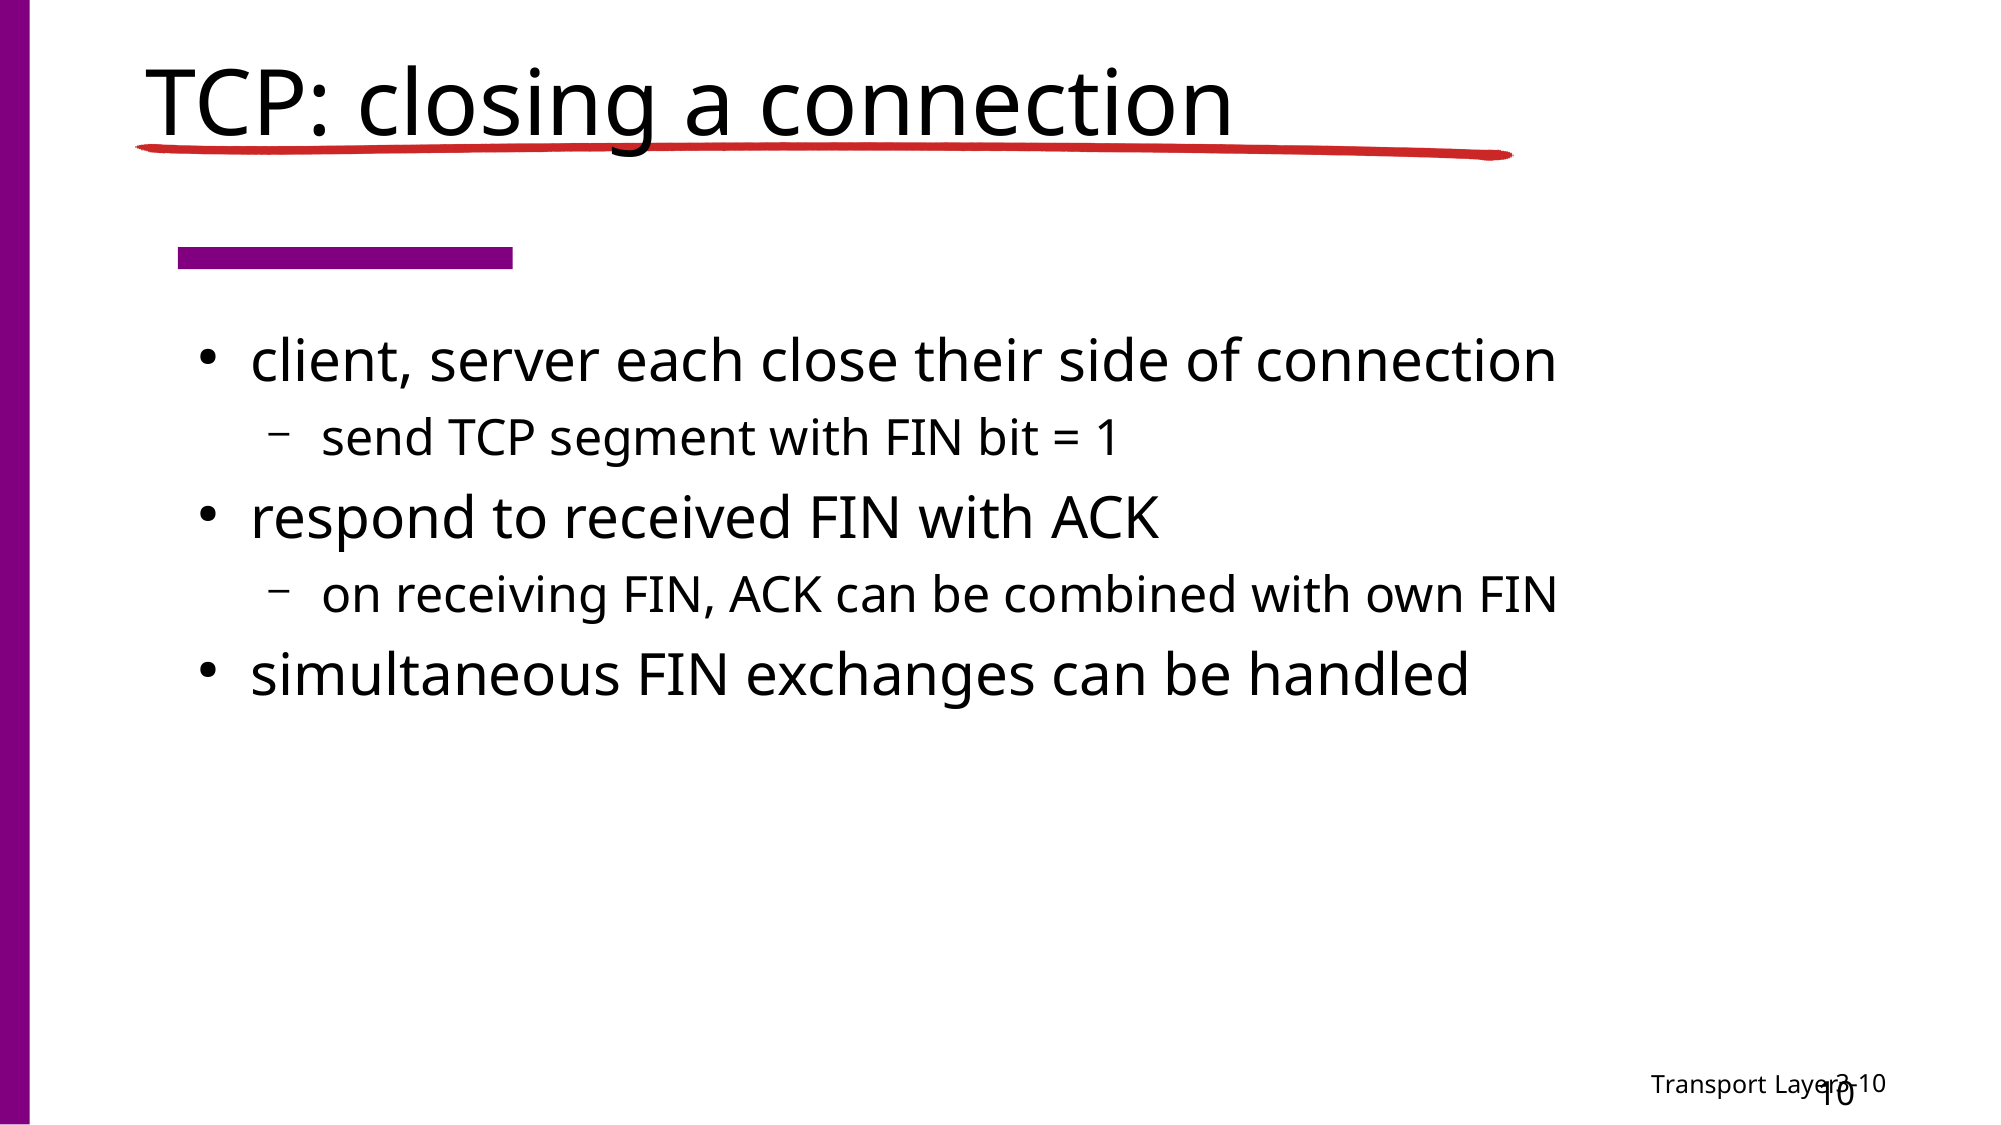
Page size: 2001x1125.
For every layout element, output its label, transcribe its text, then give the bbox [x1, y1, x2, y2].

title TCP: closing a connection [94, 39, 1795, 159]
text_box 3-<number> [1820, 1060, 1969, 1106]
picture [129, 159, 1530, 166]
text_box Transport Layer [1219, 1079, 1820, 1105]
list client, server each close their side of connection send TCP segment with FIN bit = 1 respond to received FIN with ACK on receiving FIN, ACK can be combined with own FIN simultaneous FIN exchanges can be handled [165, 315, 1846, 1079]
